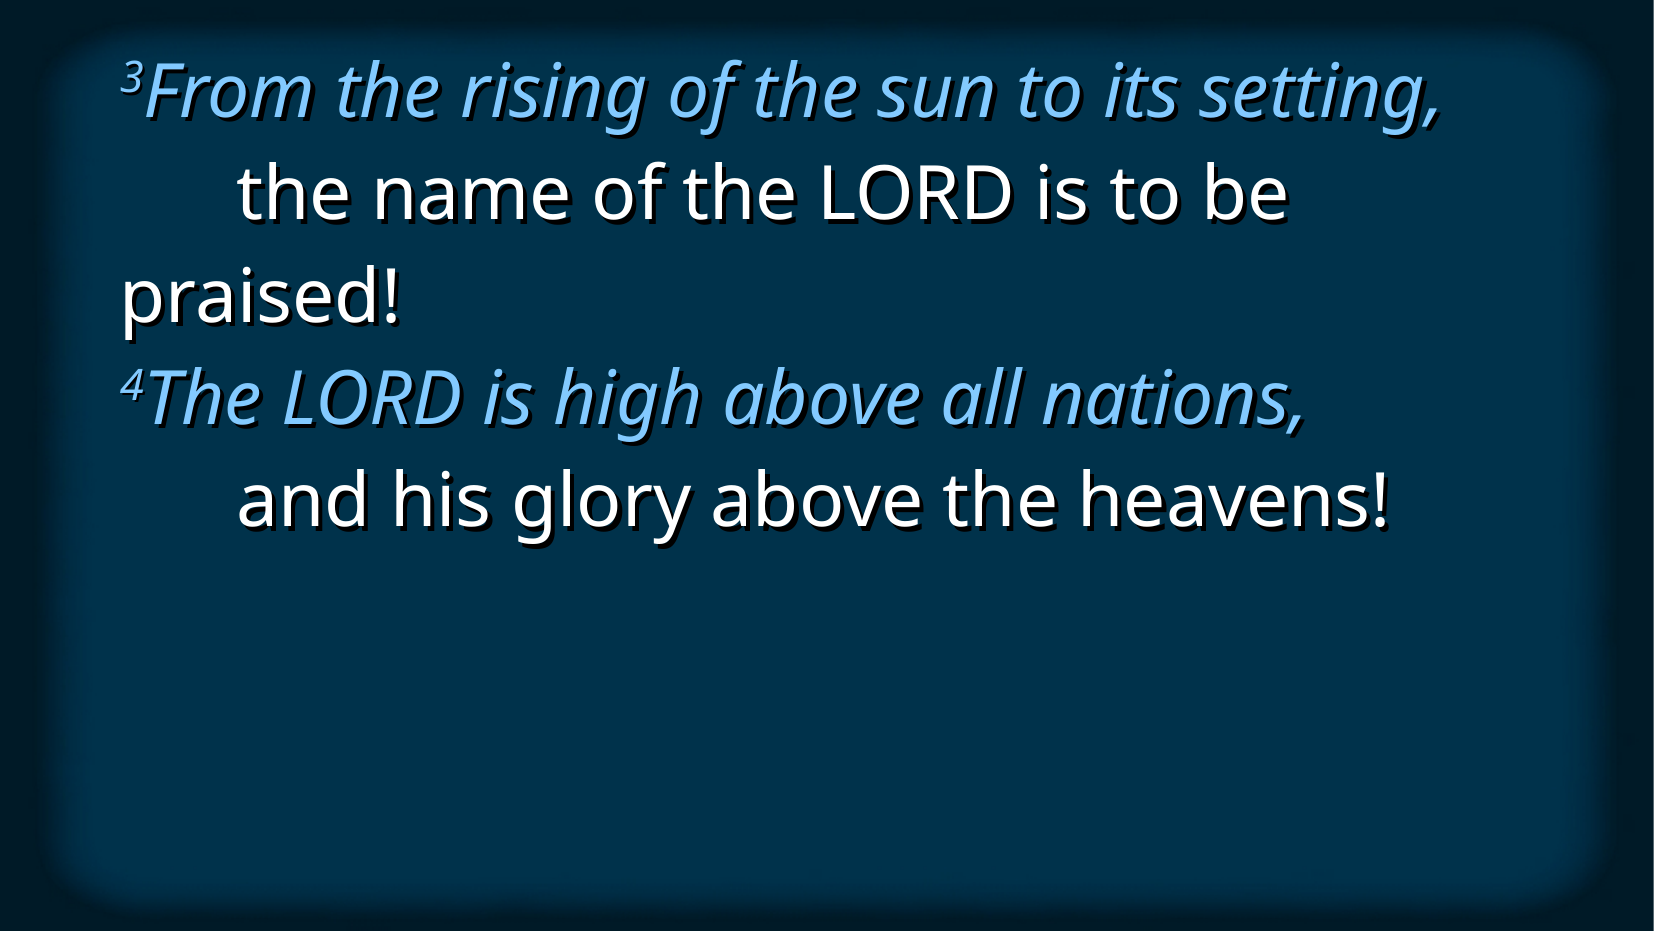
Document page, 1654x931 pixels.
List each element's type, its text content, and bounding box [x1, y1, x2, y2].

picture [0, 0, 1654, 931]
text_box 3From the rising of the sun to its setting, the name of the LORD is to be praised! 4The LORD is high above all nations, and his glory above the heavens! [105, 30, 1561, 445]
